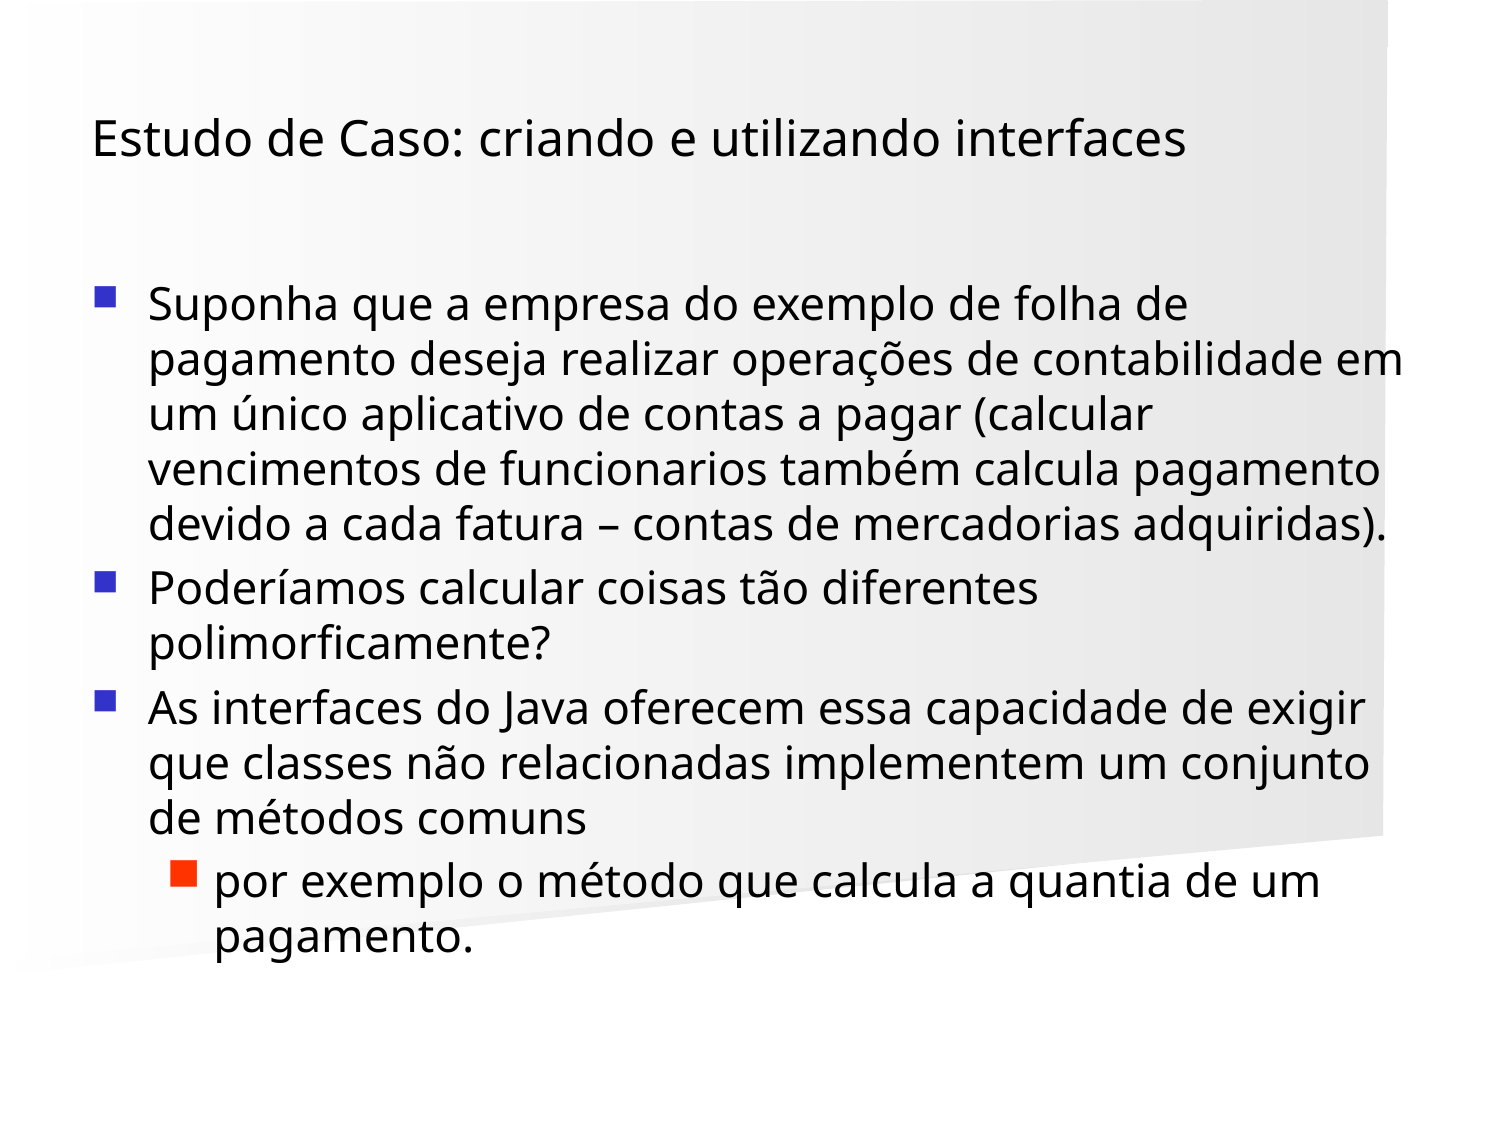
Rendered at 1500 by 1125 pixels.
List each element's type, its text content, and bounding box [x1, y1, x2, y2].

list Suponha que a empresa do exemplo de folha de pagamento deseja realizar operações de contabilidade em um único aplicativo de contas a pagar (calcular vencimentos de funcionarios também calcula pagamento devido a cada fatura – contas de mercadorias adquiridas). Poderíamos calcular coisas tão diferentes polimorficamente? As interfaces do Java oferecem essa capacidade de exigir que classes não relacionadas implementem um conjunto de métodos comuns por exemplo o método que calcula a quantia de um pagamento. [76, 267, 1427, 1005]
title Estudo de Caso: criando e utilizando interfaces [76, 42, 1427, 231]
